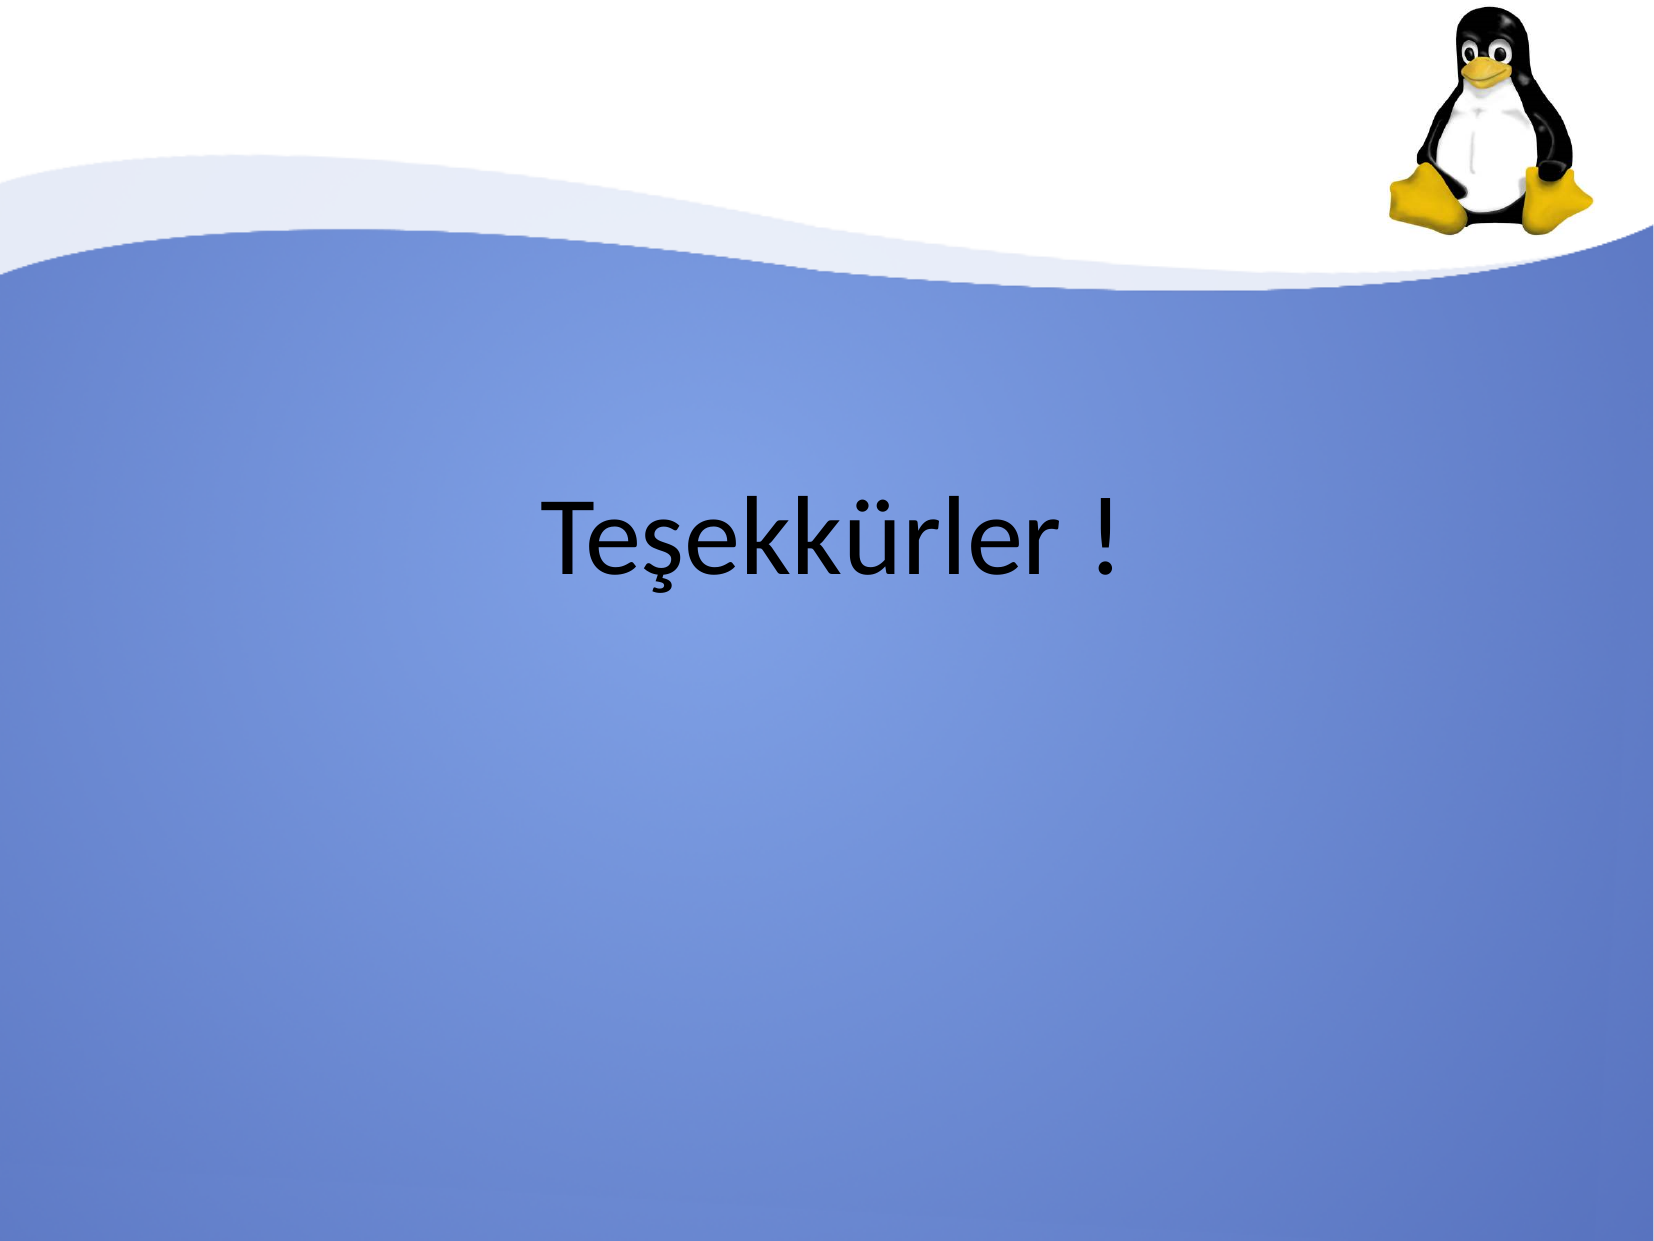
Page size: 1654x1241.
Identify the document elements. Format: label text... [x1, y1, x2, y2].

picture [0, 0, 1654, 1241]
title Teşekkürler ! [88, 442, 1577, 650]
